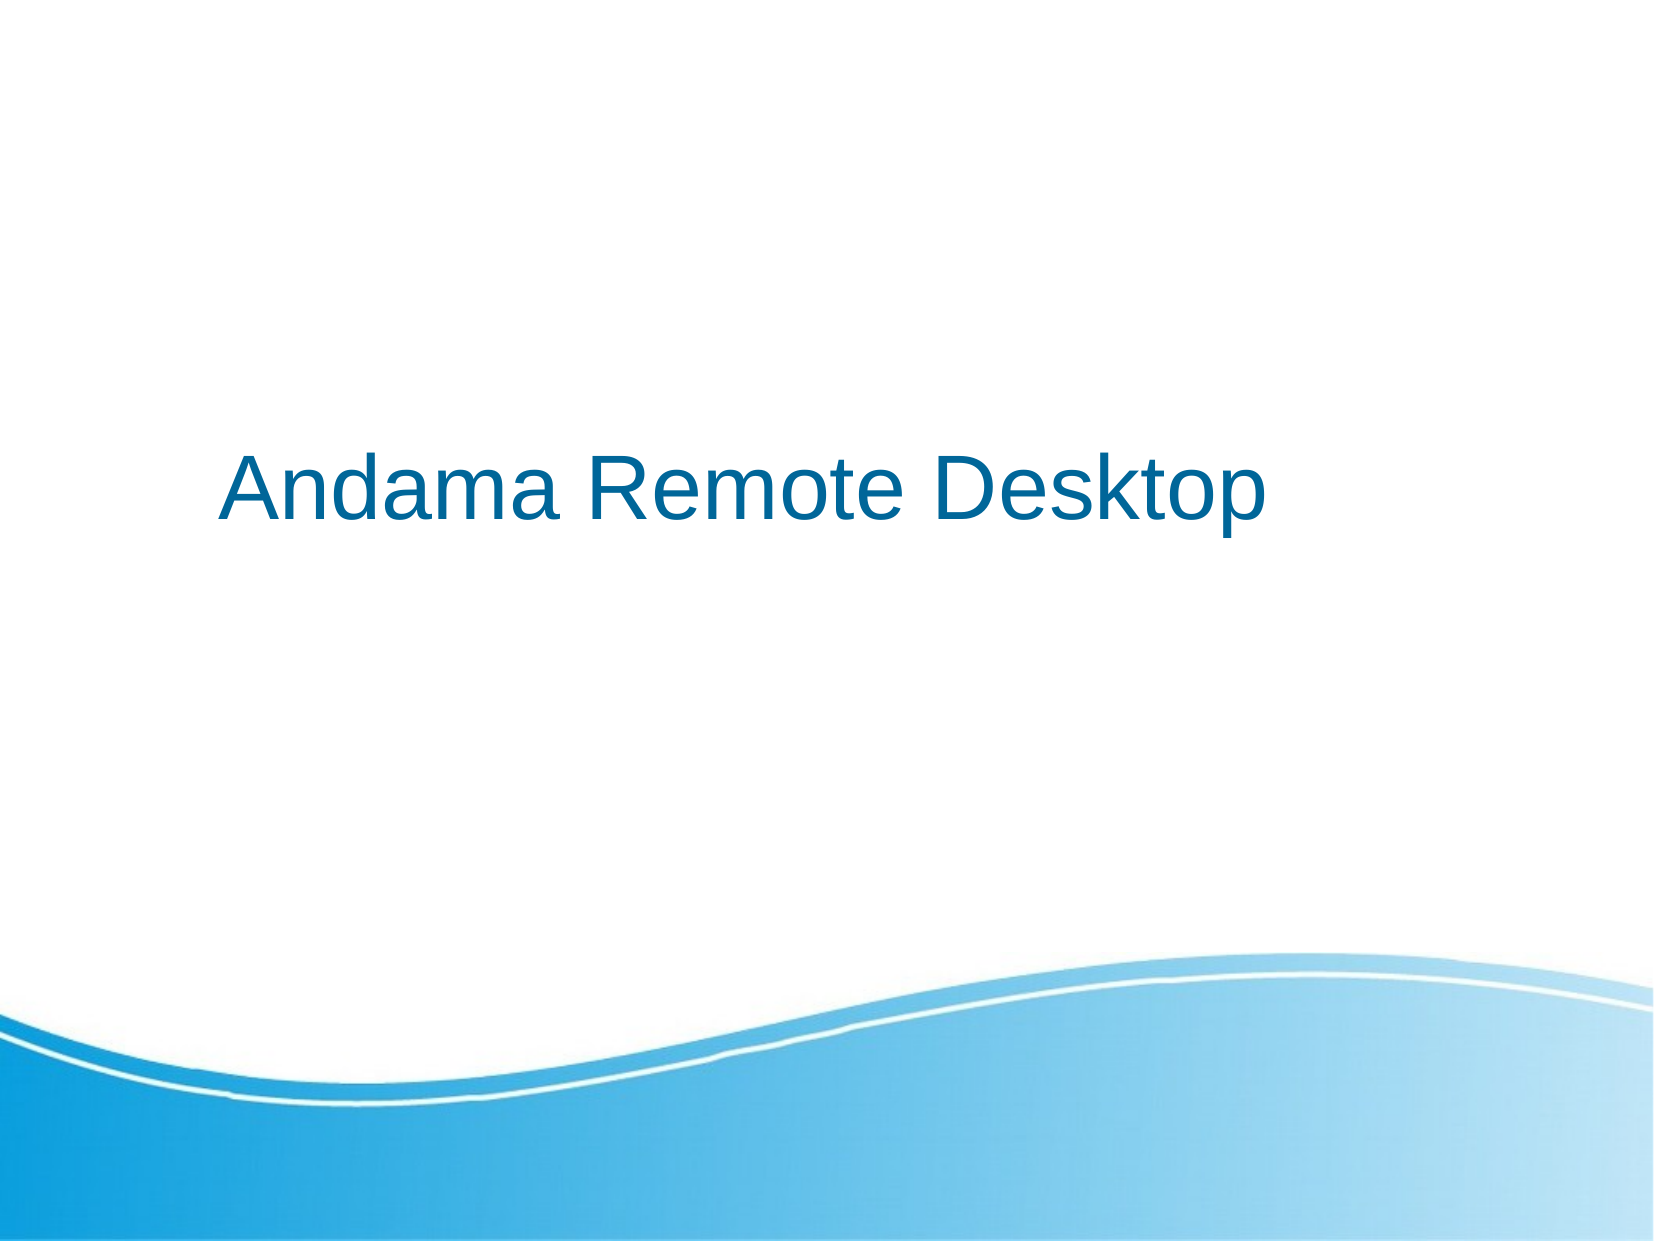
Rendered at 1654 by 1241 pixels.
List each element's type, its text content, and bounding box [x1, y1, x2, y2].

picture [0, 952, 1654, 1241]
title Andama Remote Desktop [0, 384, 1489, 592]
